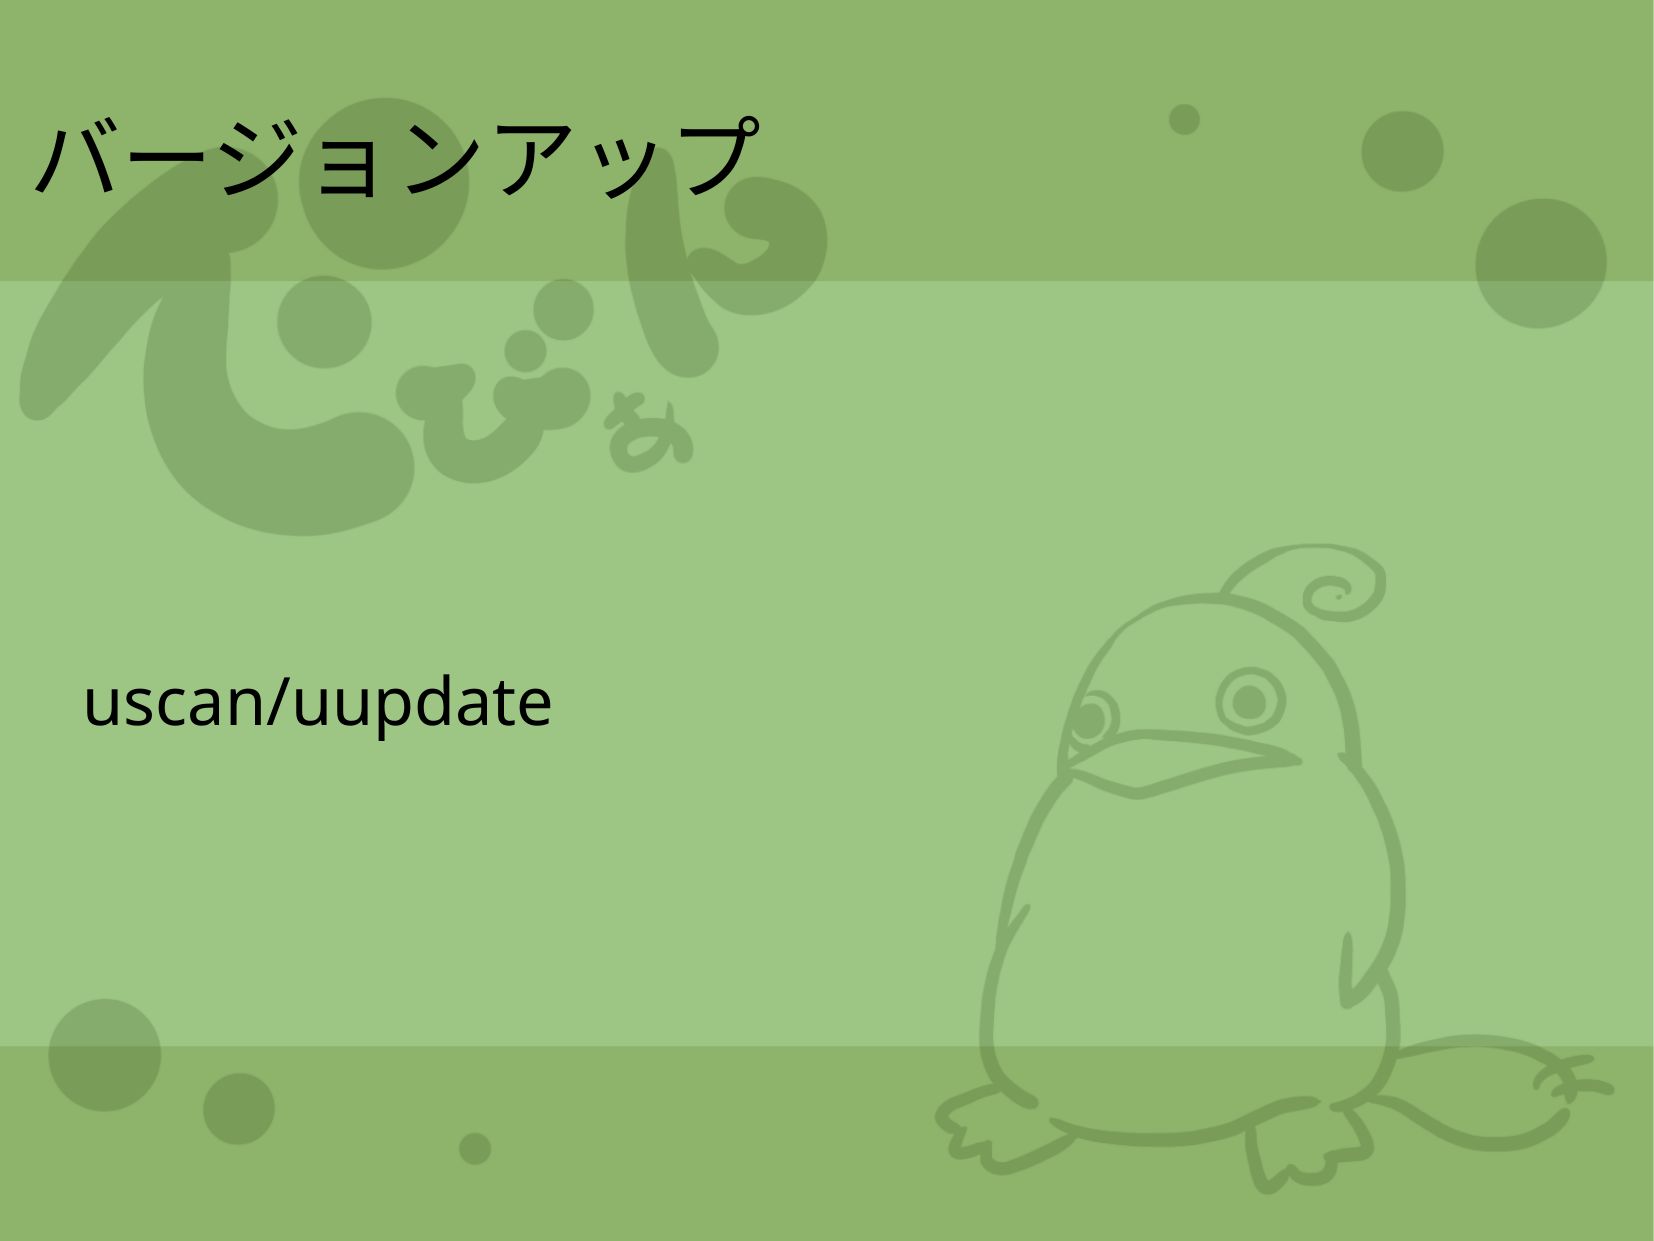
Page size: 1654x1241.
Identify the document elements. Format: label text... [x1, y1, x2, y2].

picture [0, 0, 1654, 1241]
title バージョンアップ [29, 49, 1625, 257]
subtitle uscan/uupdate [82, 289, 1571, 1109]
